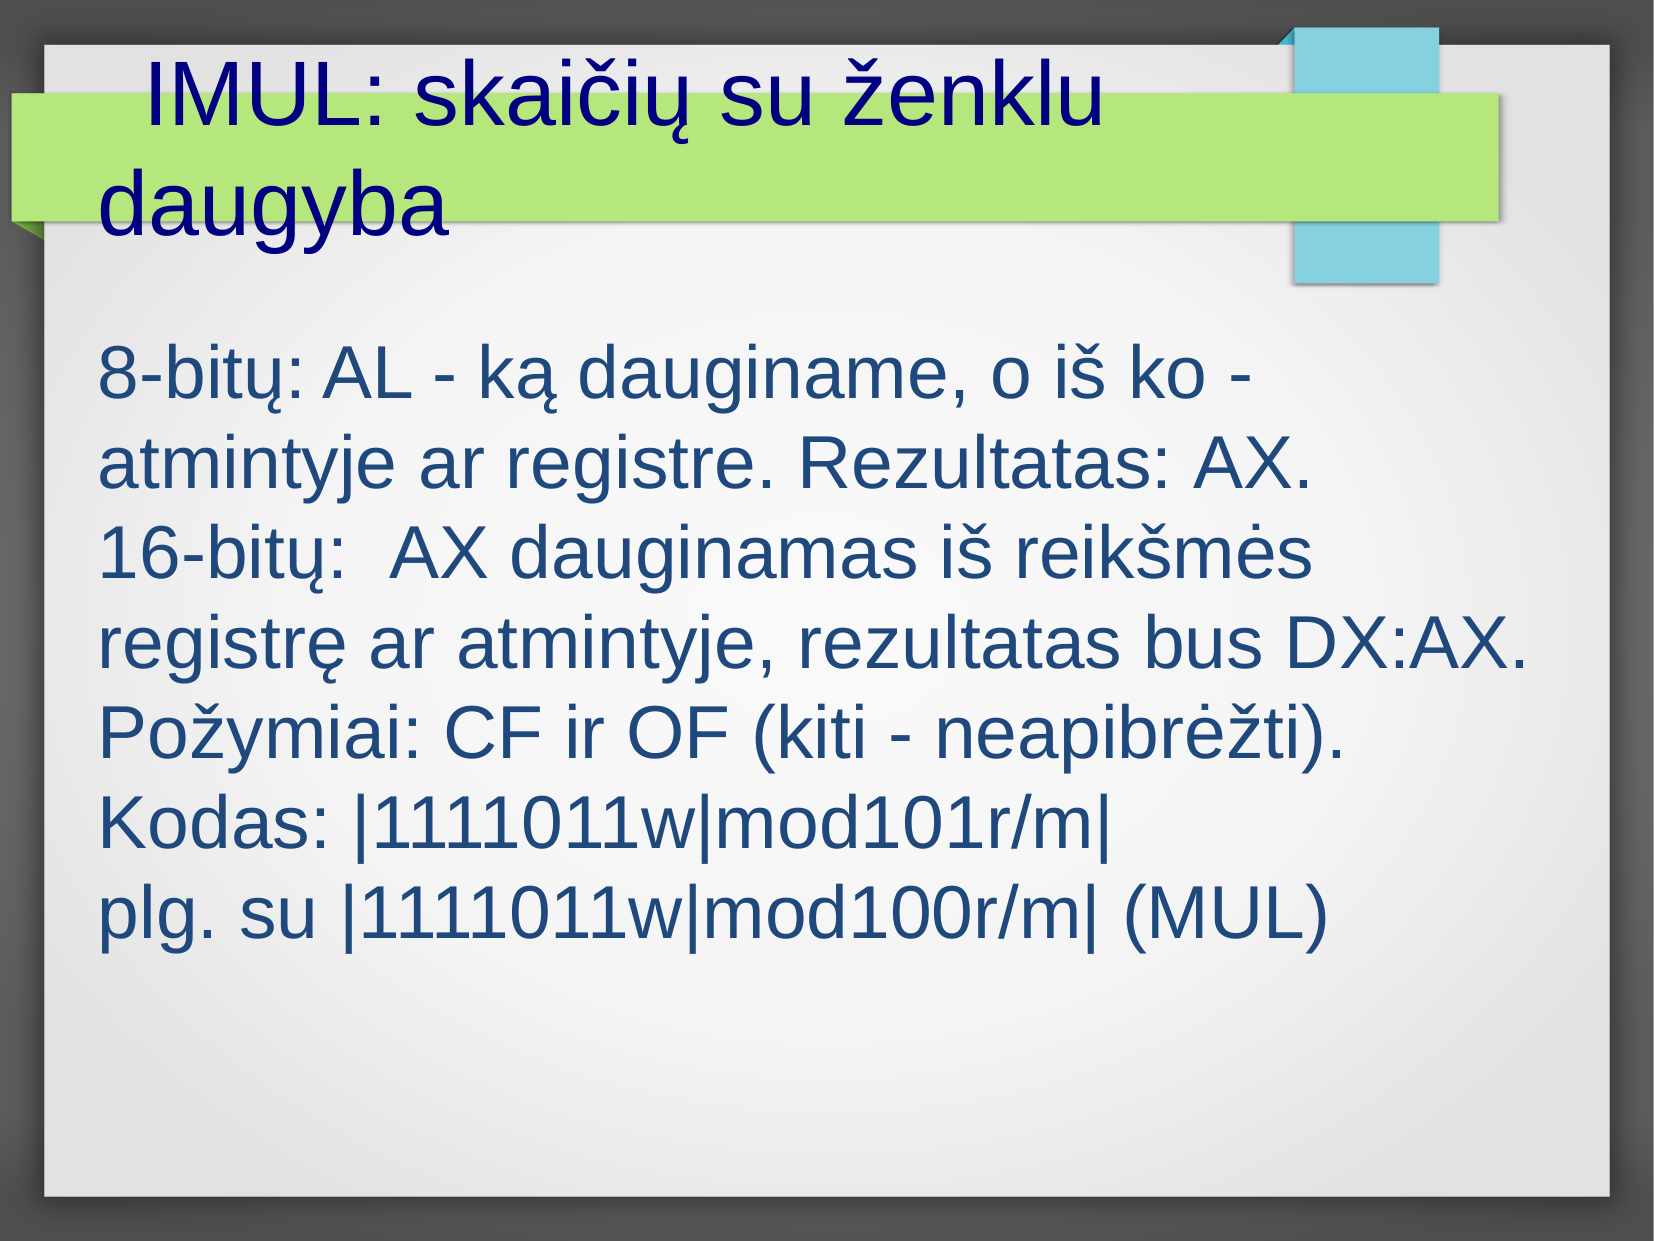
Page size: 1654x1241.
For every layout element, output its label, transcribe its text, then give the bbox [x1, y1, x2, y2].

picture [0, 0, 1654, 1241]
title IMUL: skaičių su ženklu daugyba [82, 24, 1406, 269]
list 8-bitų: AL - ką dauginame, o iš ko - atmintyje ar registre. Rezultatas: АХ. 16-bitų: АХ dauginamas iš reikšmės registrę ar atmintyje, rezultatas bus DX:AX. Požymiai: CF ir OF (kiti - neapibrėžti). Kodas: |1111011w|mod101r/m| plg. su |1111011w|mod100r/m| (MUL) [82, 308, 1571, 1184]
